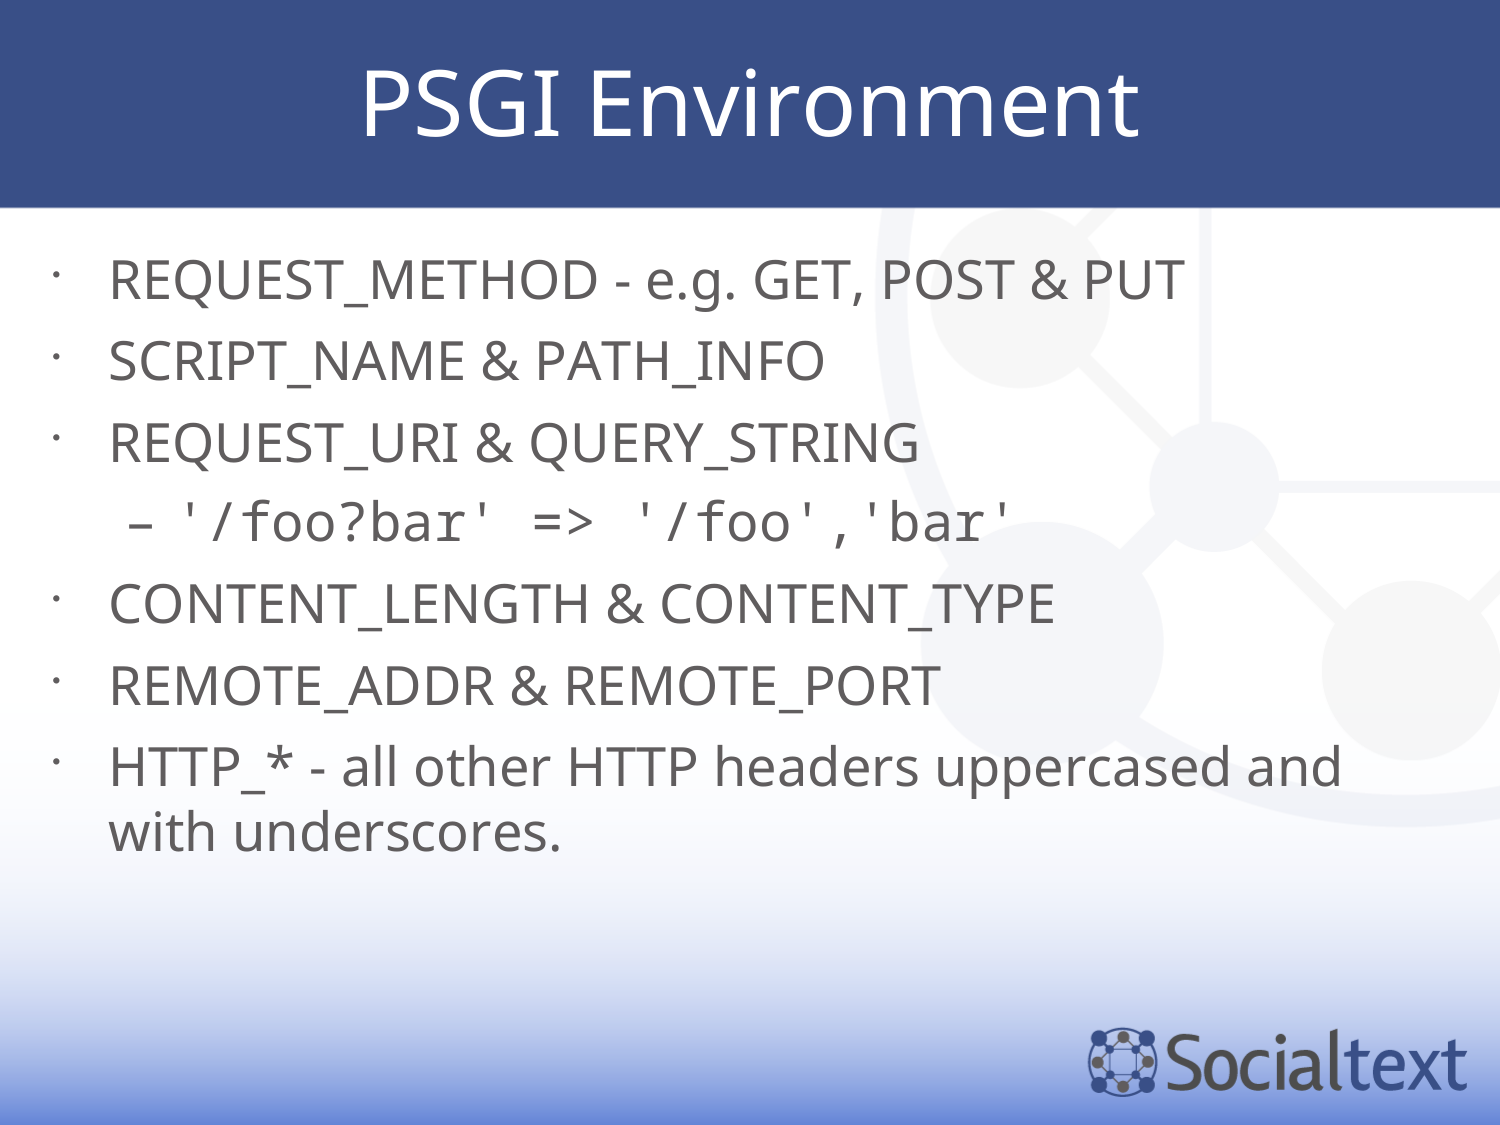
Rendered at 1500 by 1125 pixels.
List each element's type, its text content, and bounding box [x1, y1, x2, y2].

title PSGI Environment [12, 0, 1488, 214]
list REQUEST_METHOD - e.g. GET, POST & PUT SCRIPT_NAME & PATH_INFO REQUEST_URI & QUERY_STRING '/foo?bar' => '/foo','bar' CONTENT_LENGTH & CONTENT_TYPE REMOTE_ADDR & REMOTE_PORT HTTP_* - all other HTTP headers uppercased and with underscores. [37, 237, 1463, 989]
picture [0, 0, 1500, 1125]
